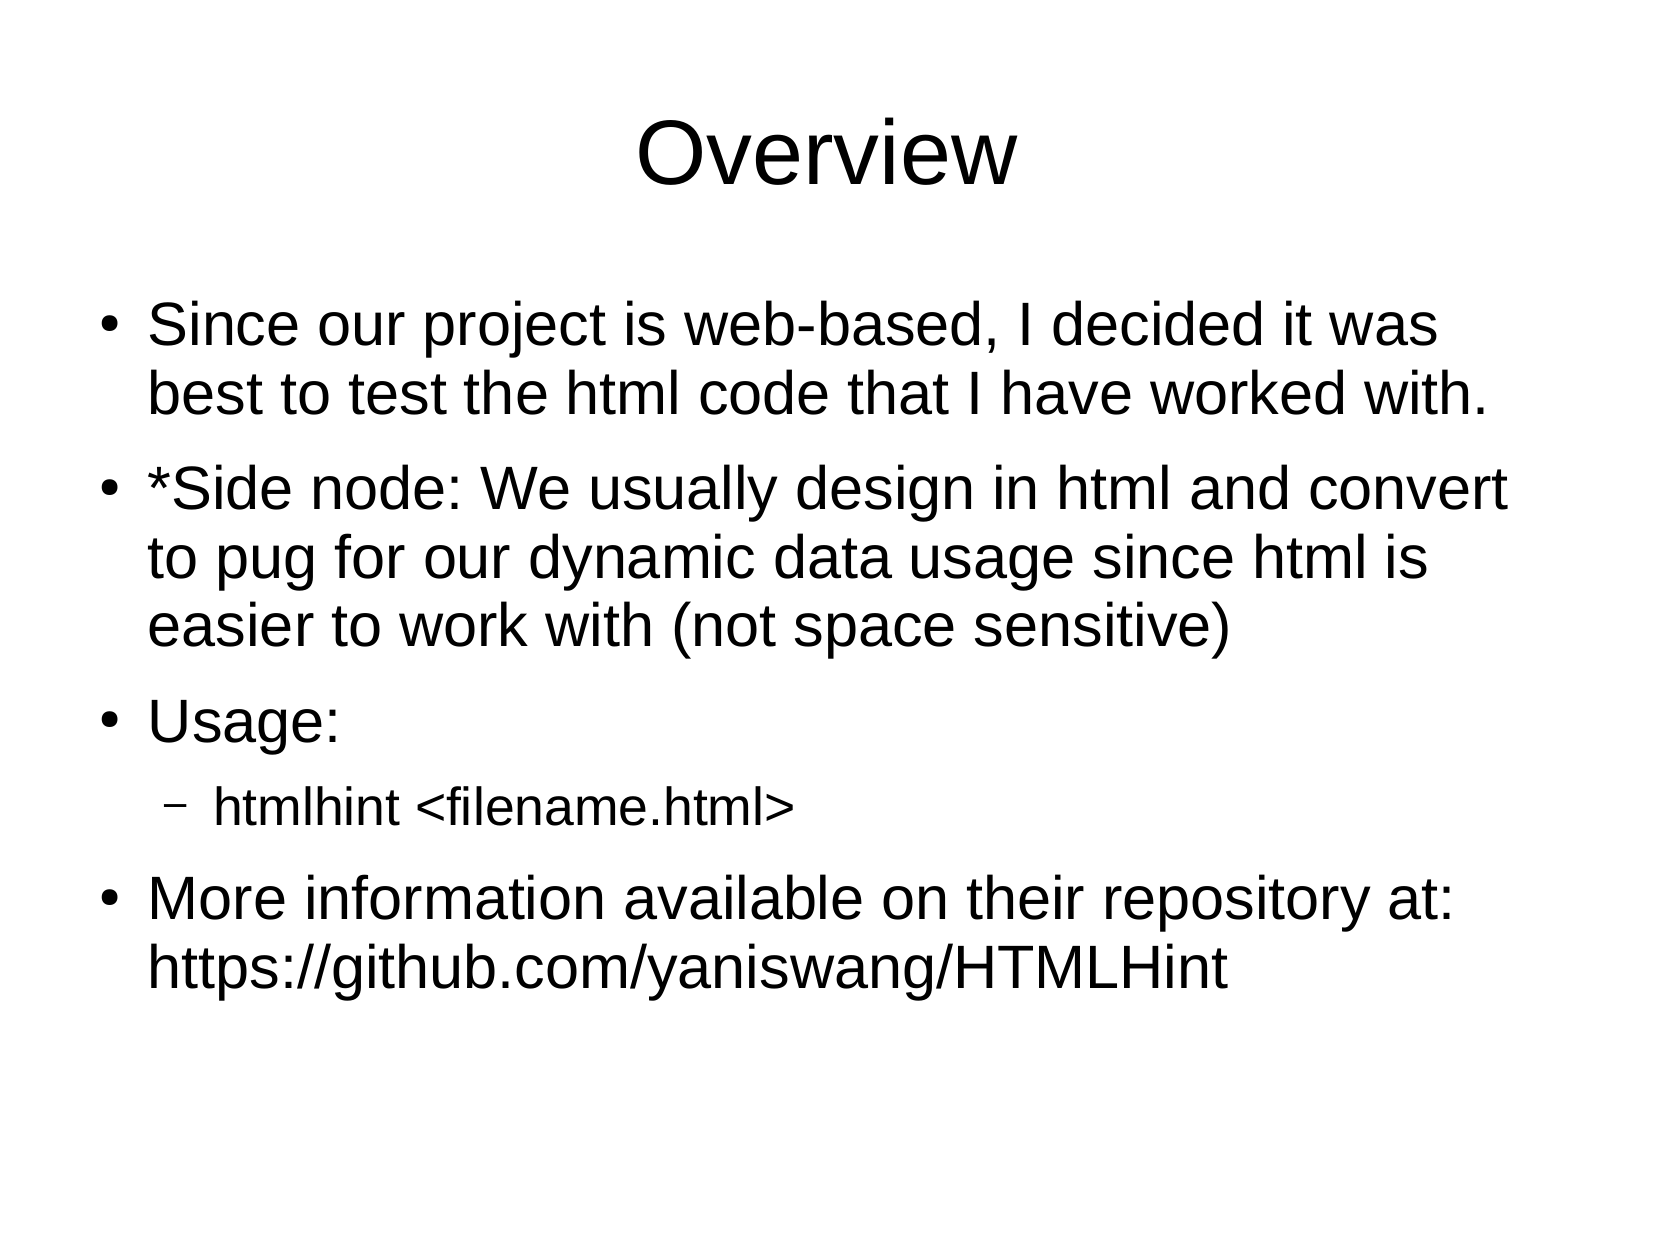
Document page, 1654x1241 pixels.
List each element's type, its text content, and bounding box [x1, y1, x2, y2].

title Overview [82, 49, 1571, 257]
list Since our project is web-based, I decided it was best to test the html code that I have worked with. *Side node: We usually design in html and convert to pug for our dynamic data usage since html is easier to work with (not space sensitive) Usage: htmlhint <filename.html> More information available on their repository at: https://github.com/yaniswang/HTMLHint [82, 290, 1571, 1010]
